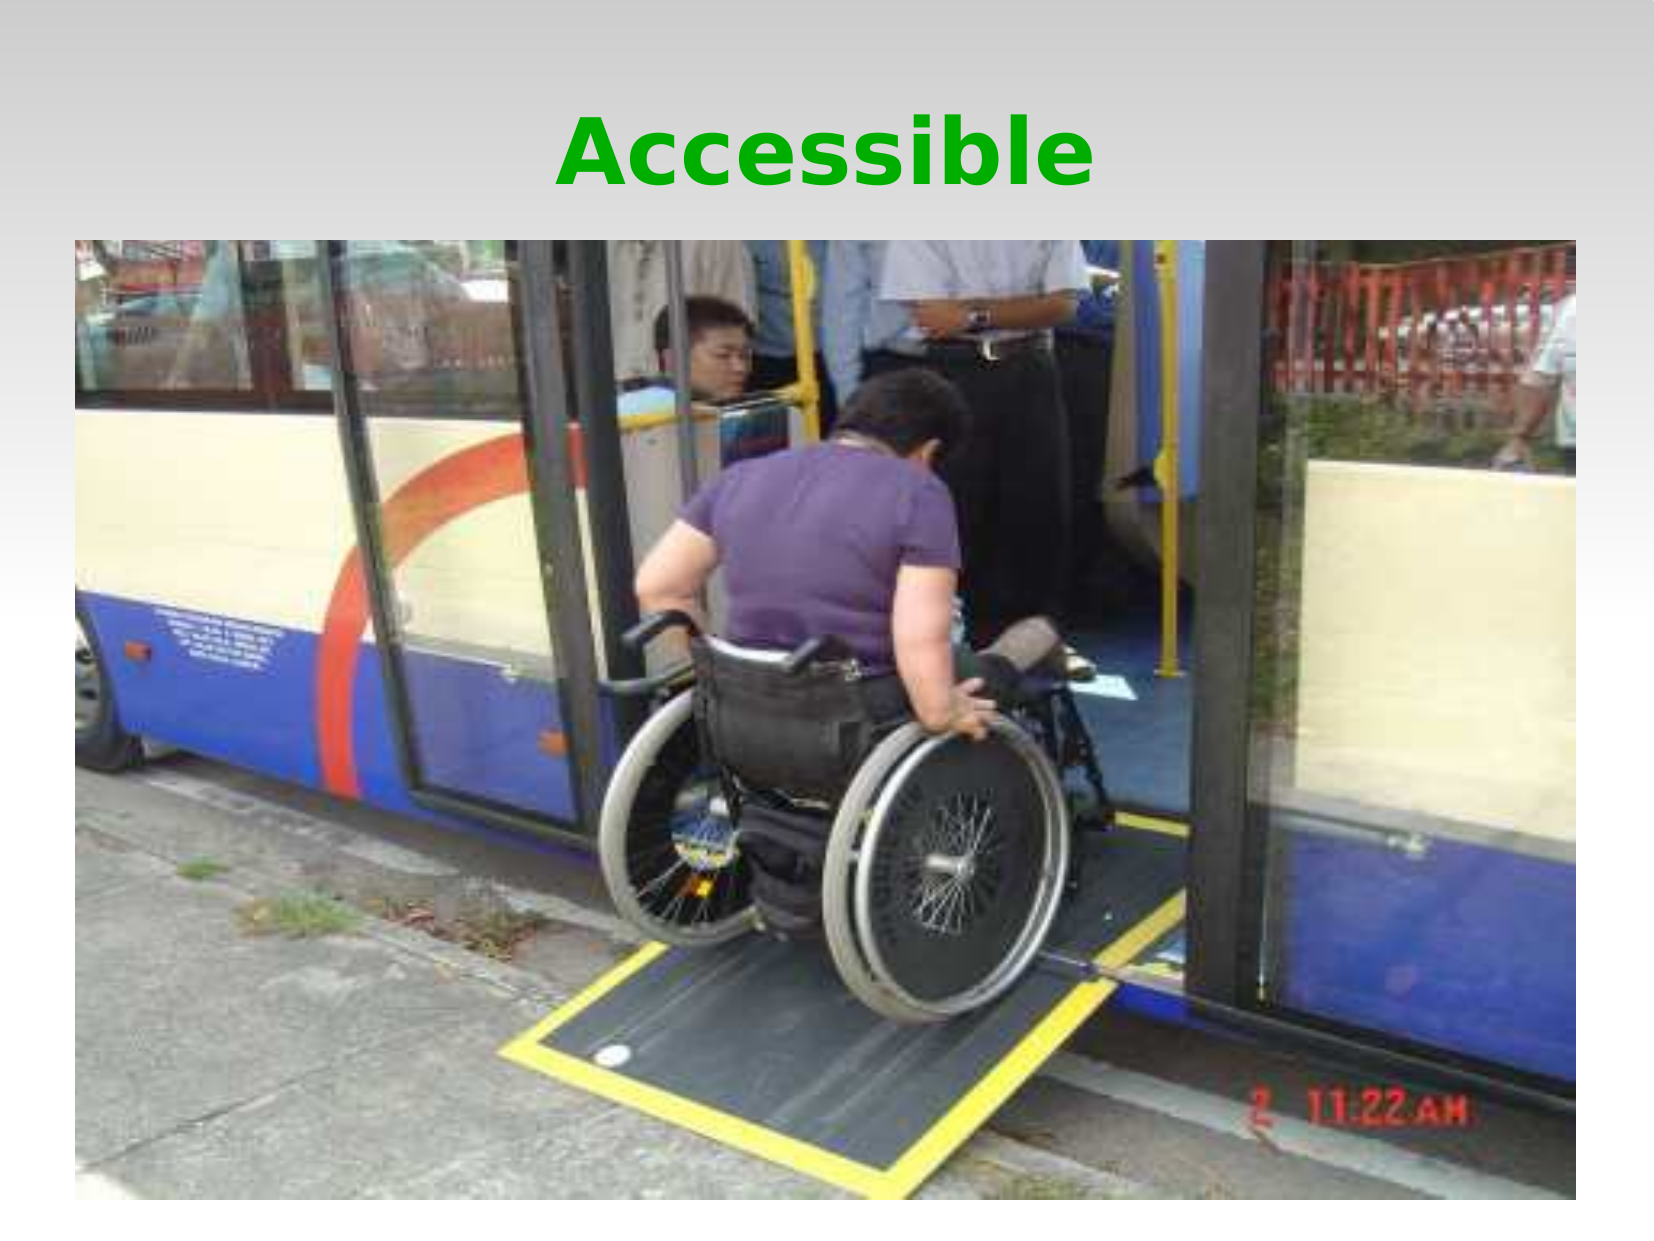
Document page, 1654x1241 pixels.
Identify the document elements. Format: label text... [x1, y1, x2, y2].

title Accessible [82, 49, 1571, 240]
picture [75, 240, 1576, 1201]
